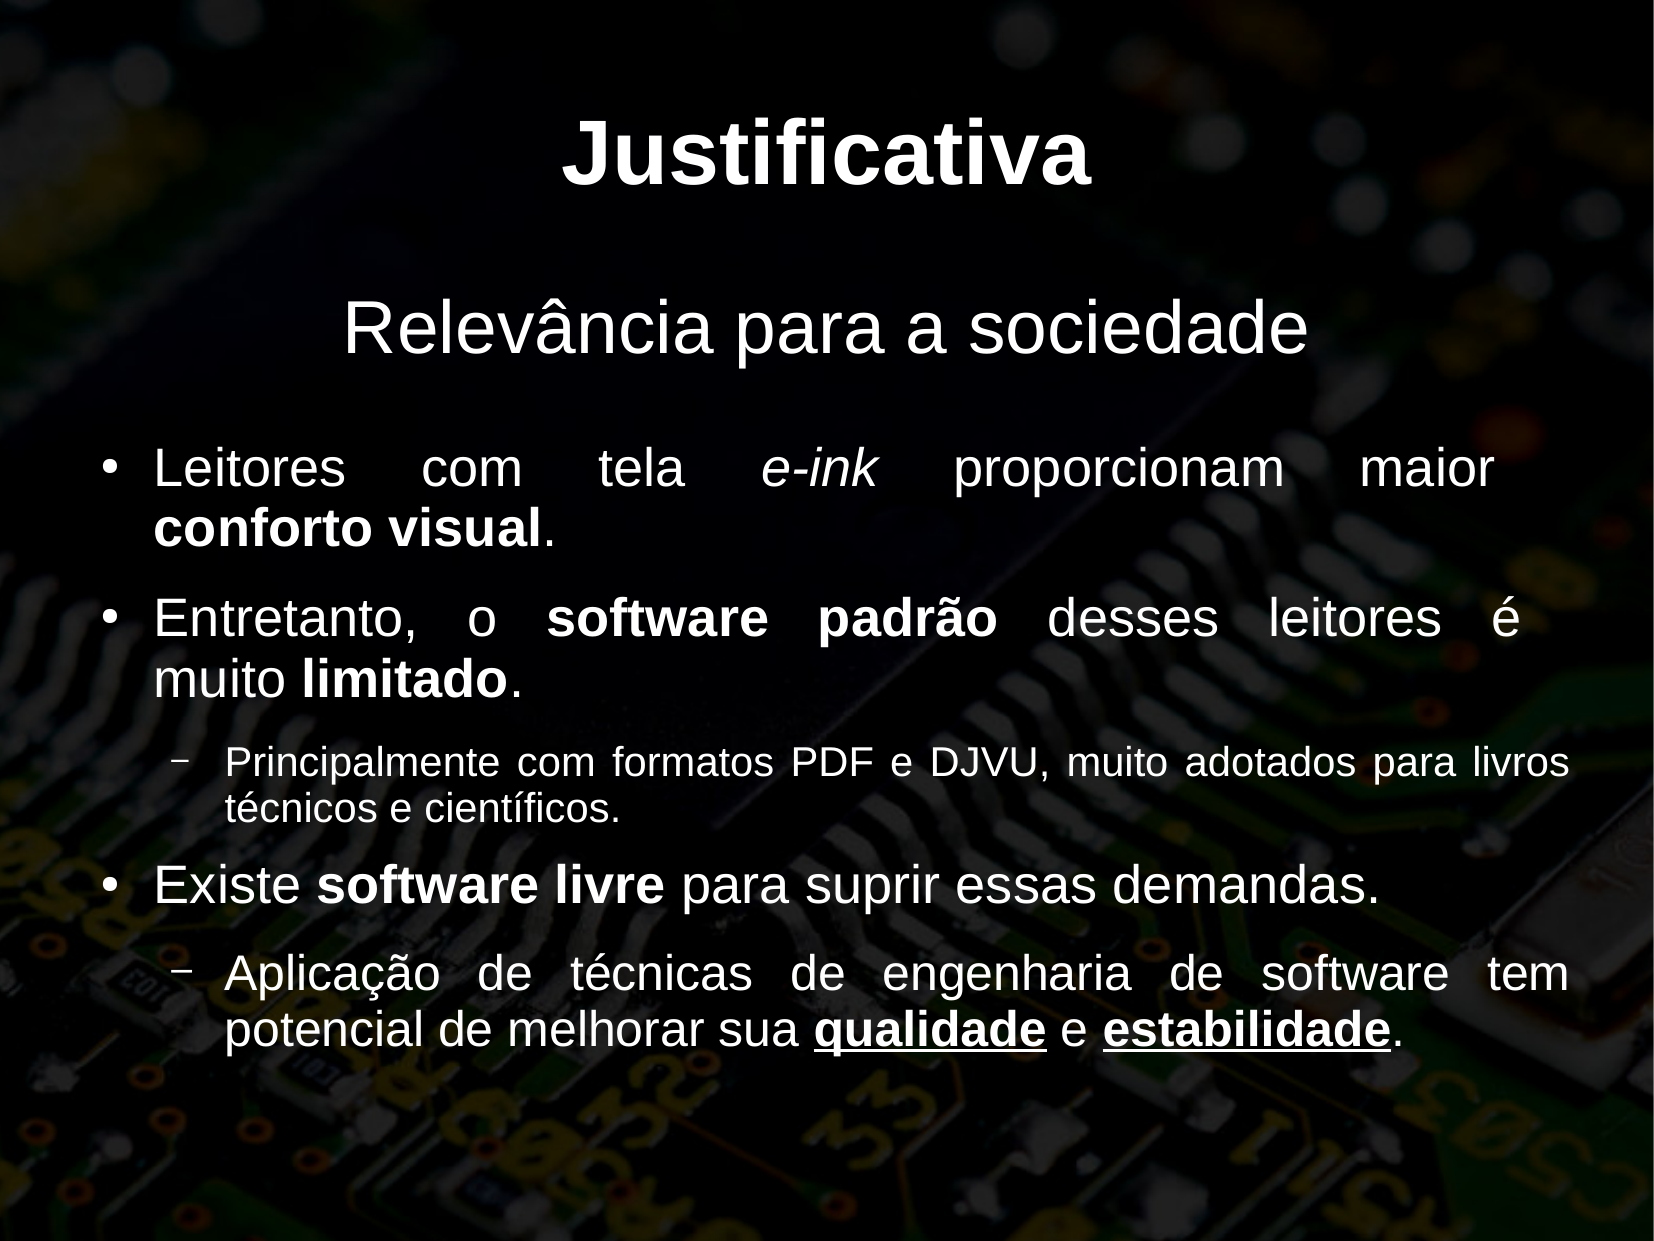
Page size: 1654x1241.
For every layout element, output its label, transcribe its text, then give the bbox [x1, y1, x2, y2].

title Relevância para a sociedade [82, 277, 1571, 379]
picture [0, 0, 1654, 1241]
title Justificativa [82, 49, 1571, 257]
list Leitores com tela e-ink proporcionam maior conforto visual. Entretanto, o software padrão desses leitores é muito limitado. Principalmente com formatos PDF e DJVU, muito adotados para livros técnicos e científicos. Existe software livre para suprir essas demandas. Aplicação de técnicas de engenharia de software tem potencial de melhorar sua qualidade e estabilidade. [82, 437, 1571, 1152]
